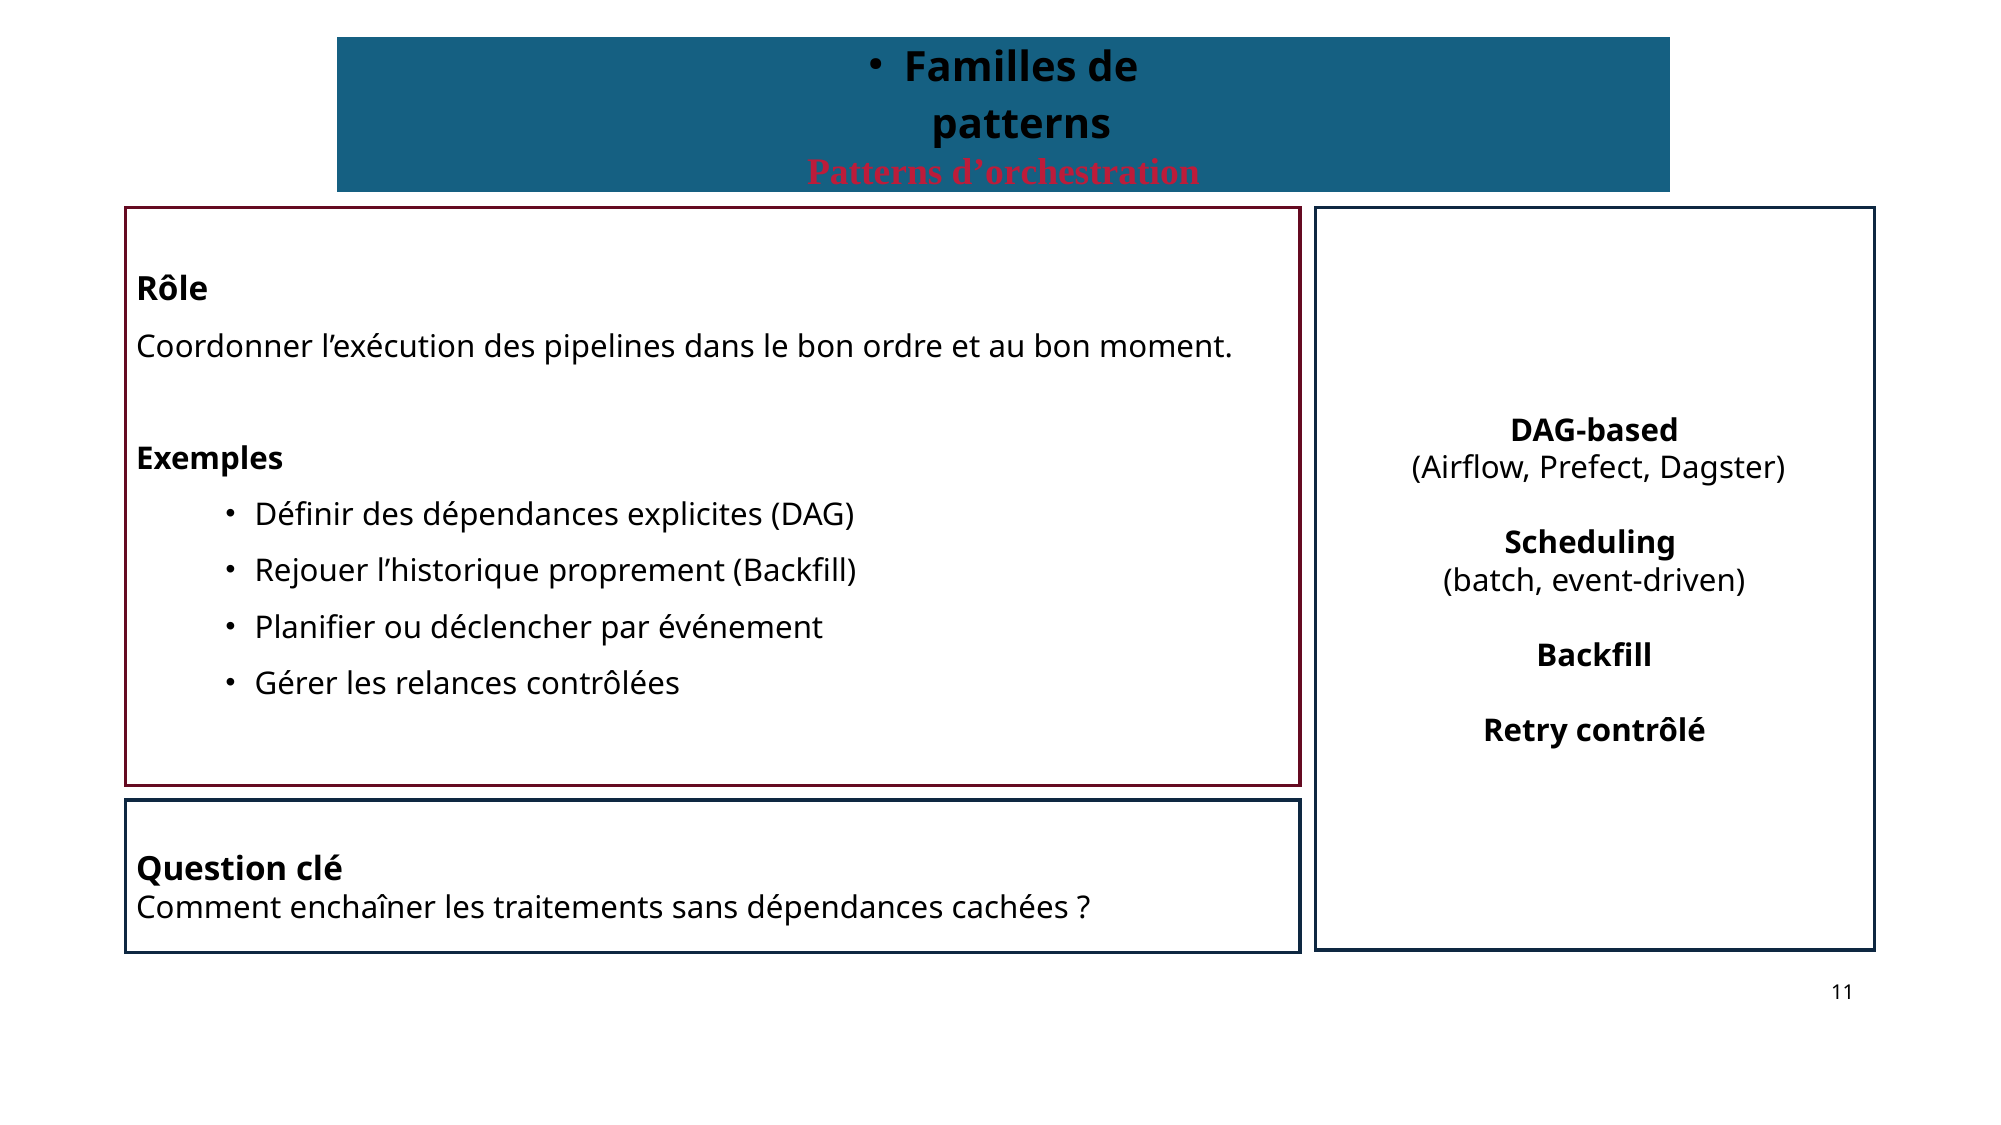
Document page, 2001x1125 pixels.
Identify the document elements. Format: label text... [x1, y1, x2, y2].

text_box ‹N°› [1831, 979, 1875, 1008]
table_cell Patterns d’orchestration [337, 151, 1670, 192]
table_header [337, 37, 781, 151]
table_header Familles de patterns [781, 37, 1226, 151]
text_box Question clé Comment enchaîner les traitements sans dépendances cachées ? [126, 800, 1300, 952]
text_box Rôle Coordonner l’exécution des pipelines dans le bon ordre et au bon moment. Exemples Définir des dépendances explicites (DAG) Rejouer l’historique proprement (Backfill) Planifier ou déclencher par événement Gérer les relances contrôlées [126, 208, 1300, 785]
text_box DAG-based (Airflow, Prefect, Dagster) Scheduling (batch, event-driven) Backfill Retry contrôlé [1315, 208, 1874, 950]
table_header [1226, 37, 1670, 151]
